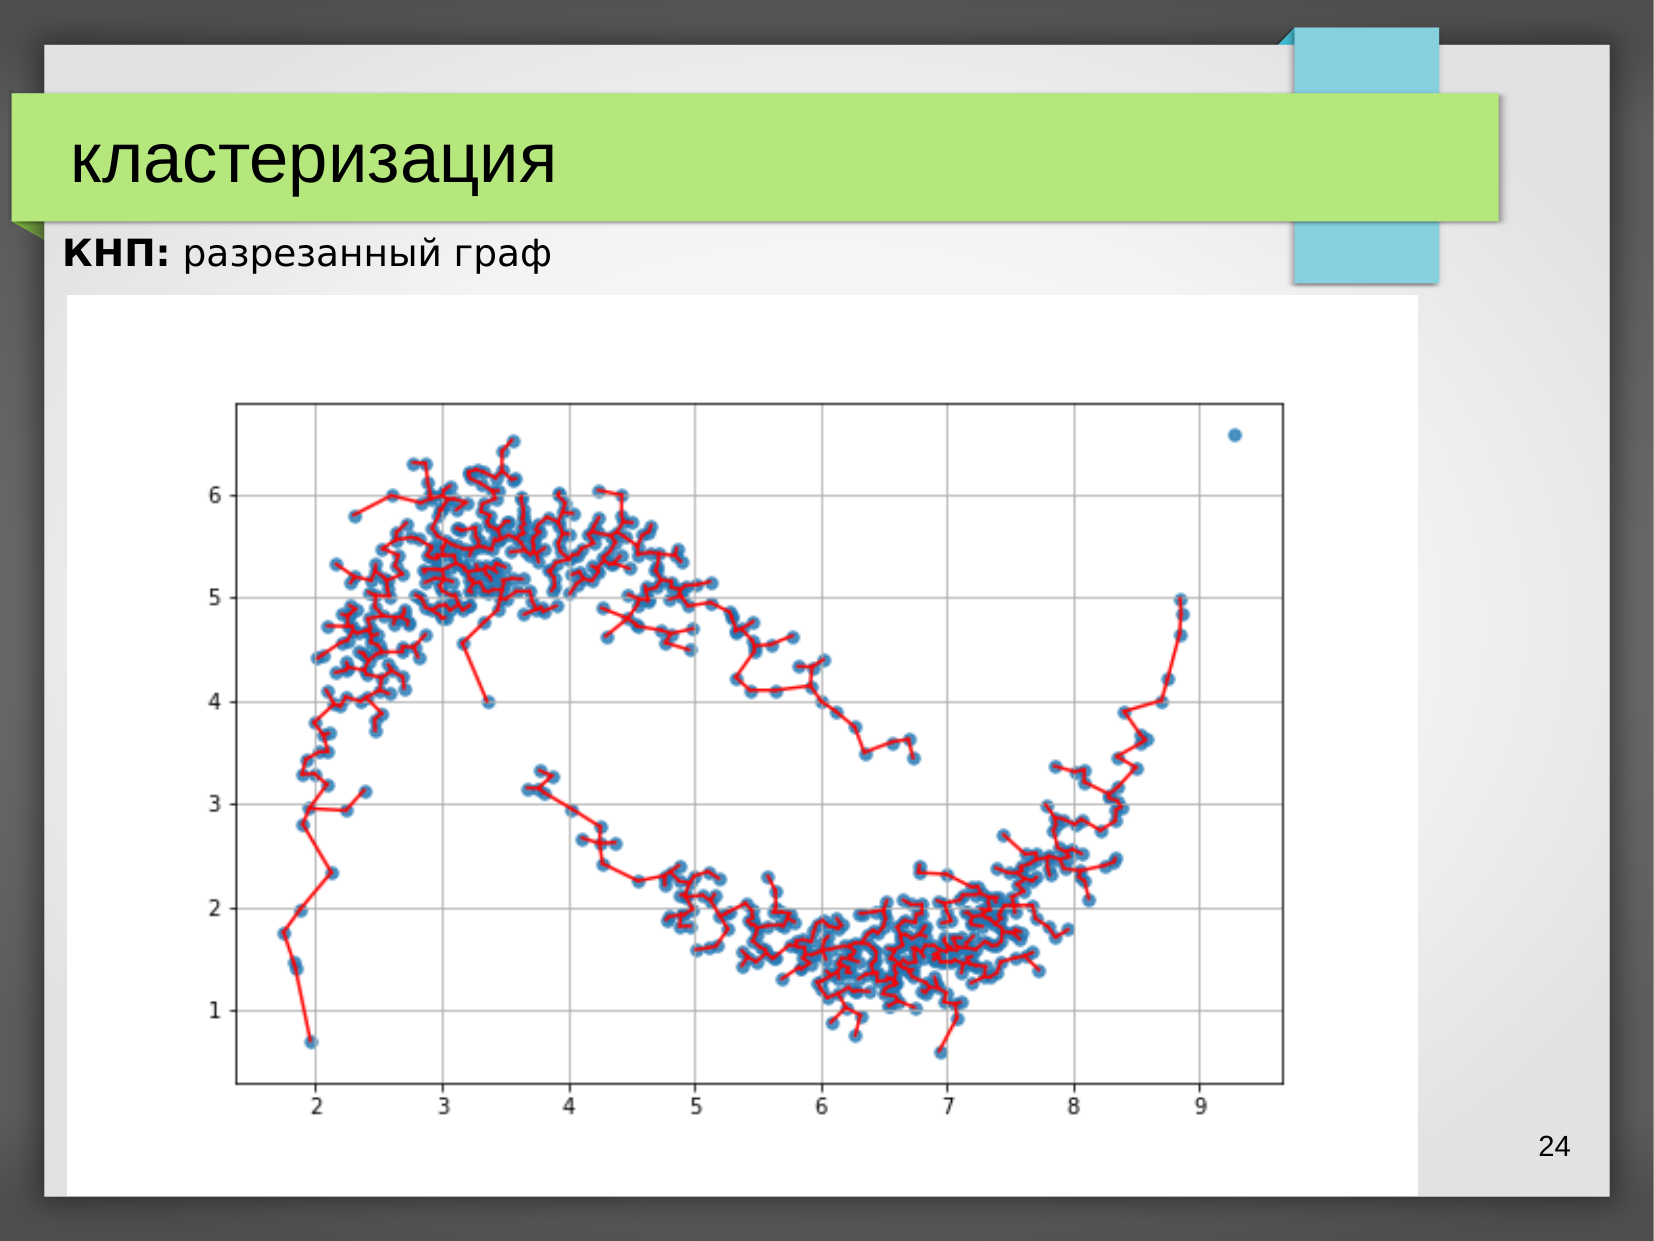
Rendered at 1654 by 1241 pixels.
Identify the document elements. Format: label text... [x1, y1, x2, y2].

title кластеризация [70, 118, 1205, 199]
picture [0, 0, 1654, 1241]
text_box КНП: разрезанный граф [47, 224, 1217, 283]
